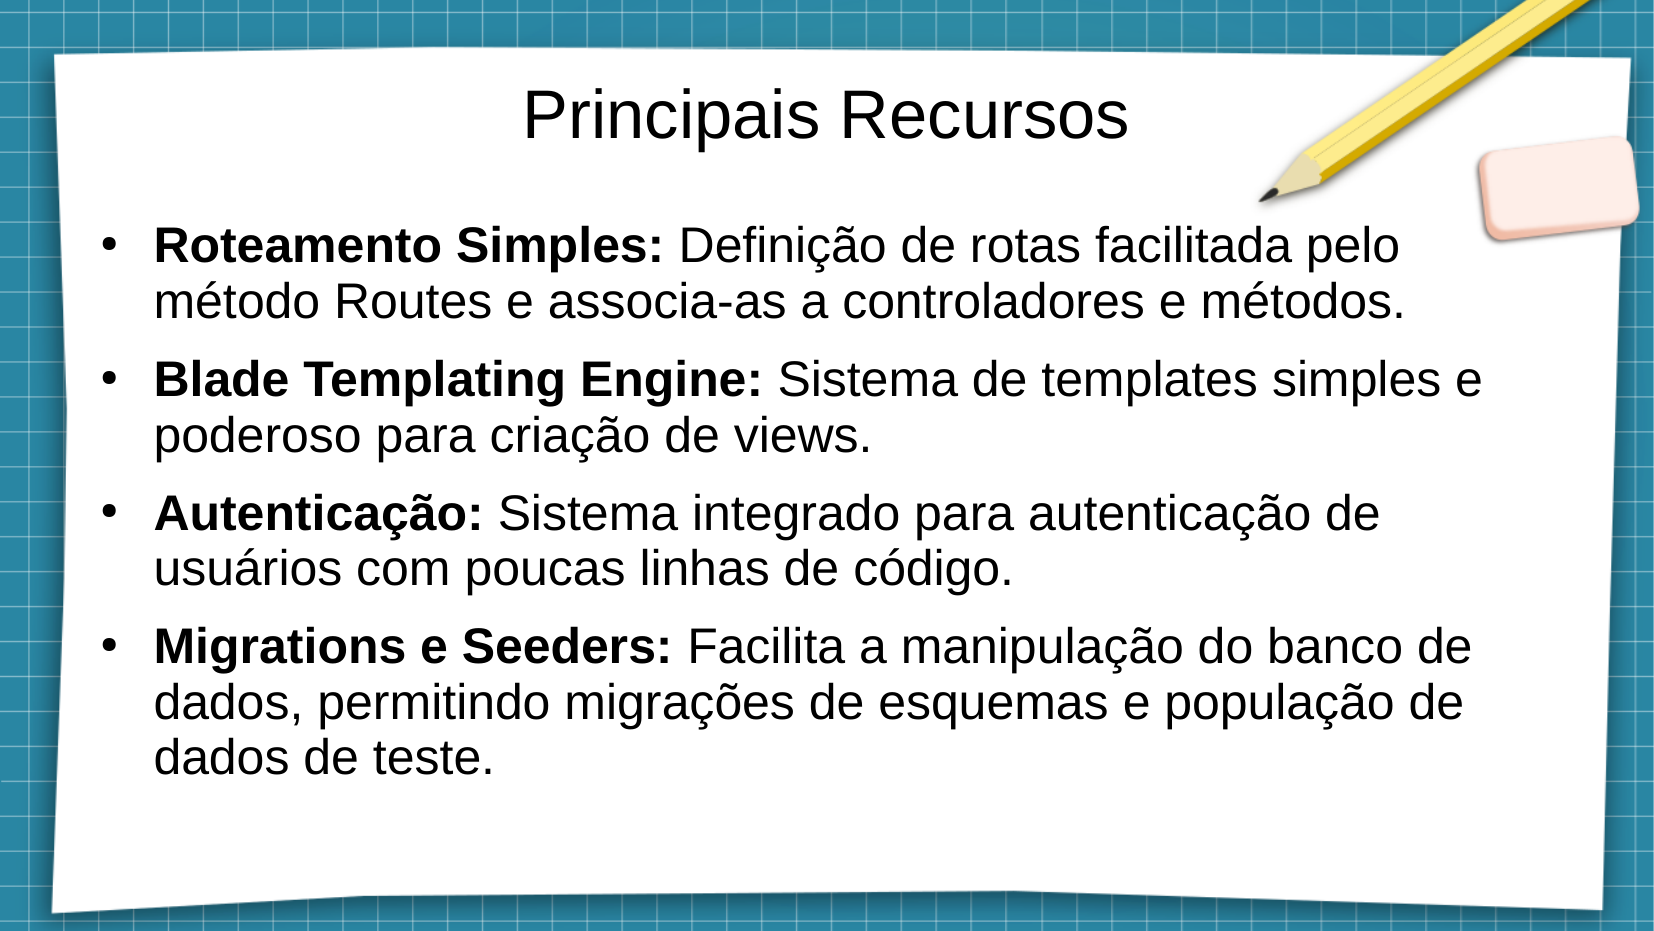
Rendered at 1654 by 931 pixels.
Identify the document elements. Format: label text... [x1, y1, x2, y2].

picture [0, 0, 1654, 931]
title Principais Recursos [82, 37, 1571, 193]
list Roteamento Simples: Definição de rotas facilitada pelo método Routes e associa-as a controladores e métodos. Blade Templating Engine: Sistema de templates simples e poderoso para criação de views. Autenticação: Sistema integrado para autenticação de usuários com poucas linhas de código. Migrations e Seeders: Facilita a manipulação do banco de dados, permitindo migrações de esquemas e população de dados de teste. [82, 217, 1571, 827]
